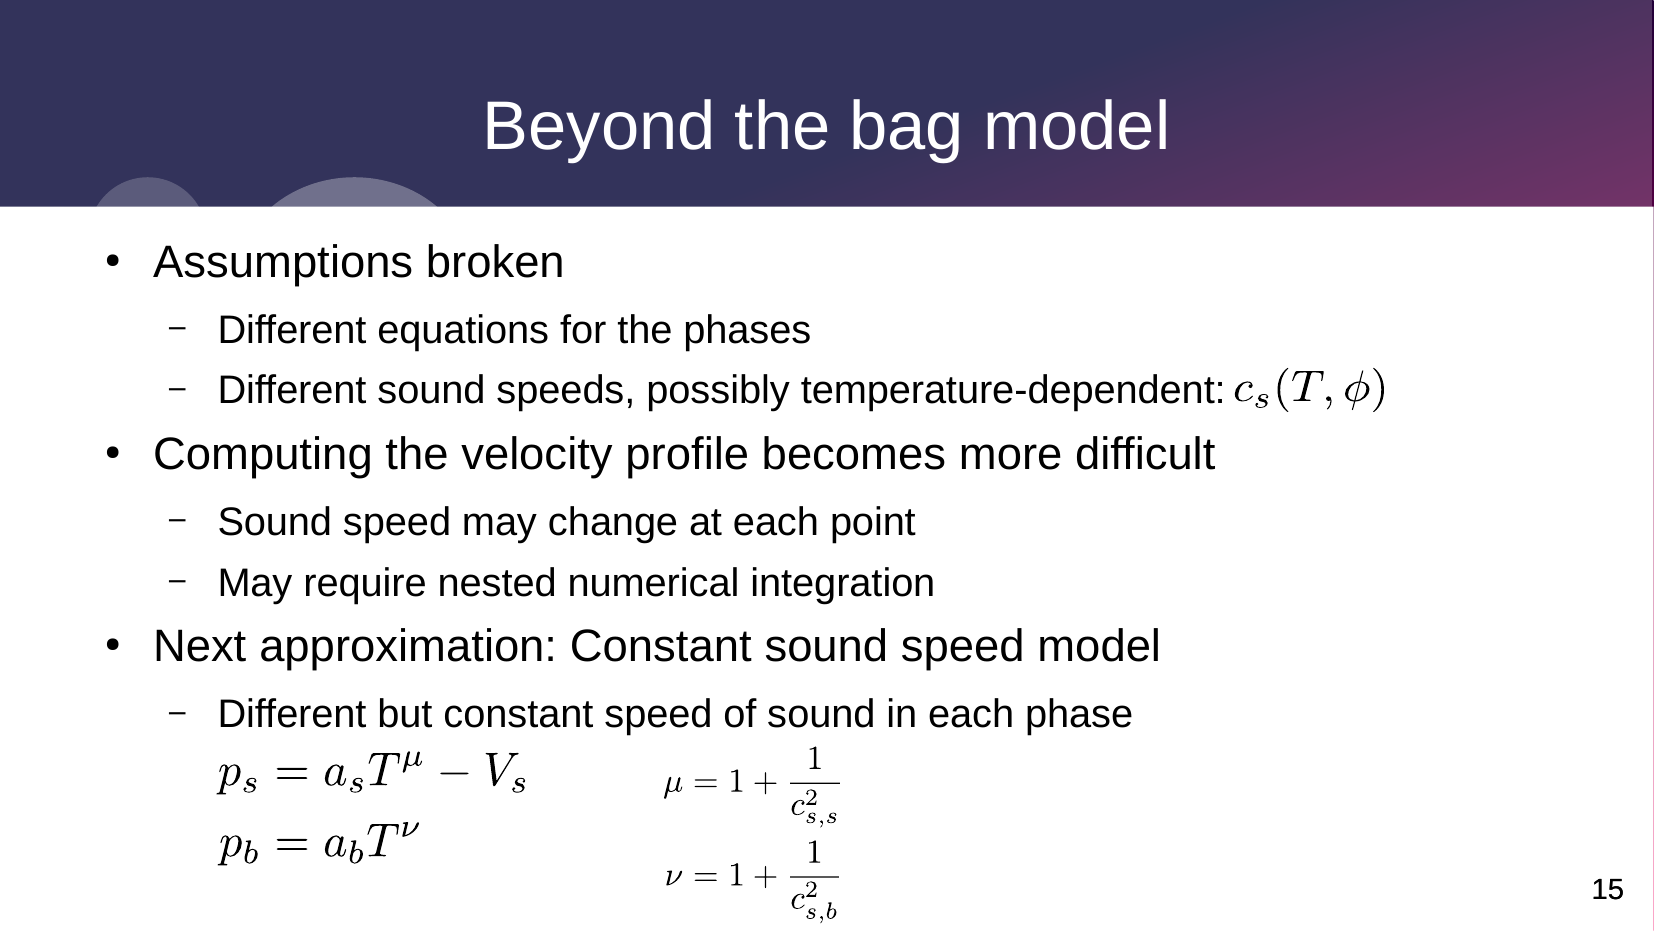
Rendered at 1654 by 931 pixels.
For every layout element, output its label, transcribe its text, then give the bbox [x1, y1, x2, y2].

title Beyond the bag model [88, 44, 1565, 207]
picture [661, 745, 842, 925]
list Assumptions broken Different equations for the phases Different sound speeds, possibly temperature-dependent: Computing the velocity profile becomes more difficult Sound speed may change at each point May require nested numerical integration Next approximation: Constant sound speed model Different but constant speed of sound in each phase [88, 236, 1565, 740]
picture [216, 751, 526, 866]
picture [1231, 366, 1386, 414]
